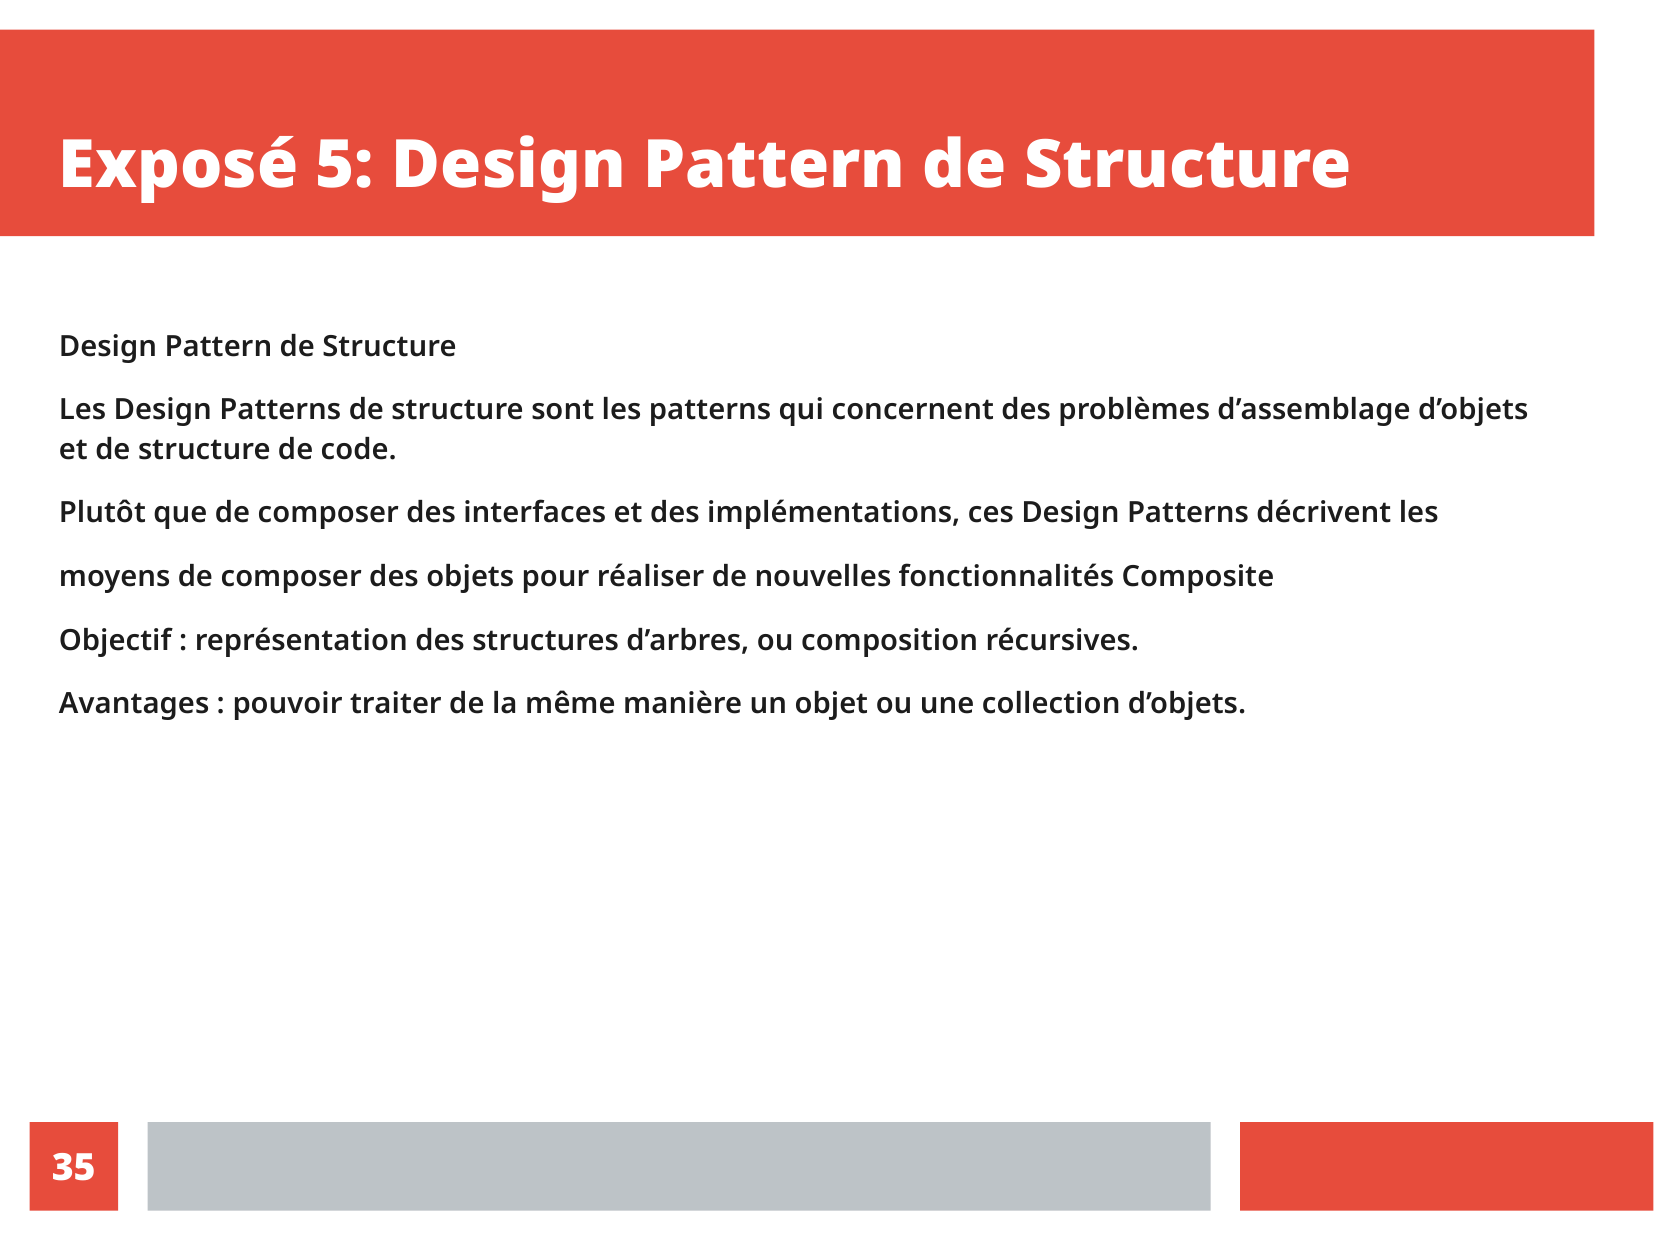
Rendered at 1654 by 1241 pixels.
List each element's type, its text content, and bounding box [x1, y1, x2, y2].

list Design Pattern de Structure Les Design Patterns de structure sont les patterns qui concernent des problèmes d’assemblage d’objets et de structure de code. Plutôt que de composer des interfaces et des implémentations, ces Design Patterns décrivent les moyens de composer des objets pour réaliser de nouvelles fonctionnalités Composite Objectif : représentation des structures d’arbres, ou composition récursives. Avantages : pouvoir traiter de la même manière un objet ou une collection d’objets. [59, 324, 1565, 1093]
title Exposé 5: Design Pattern de Structure [59, 59, 1595, 207]
